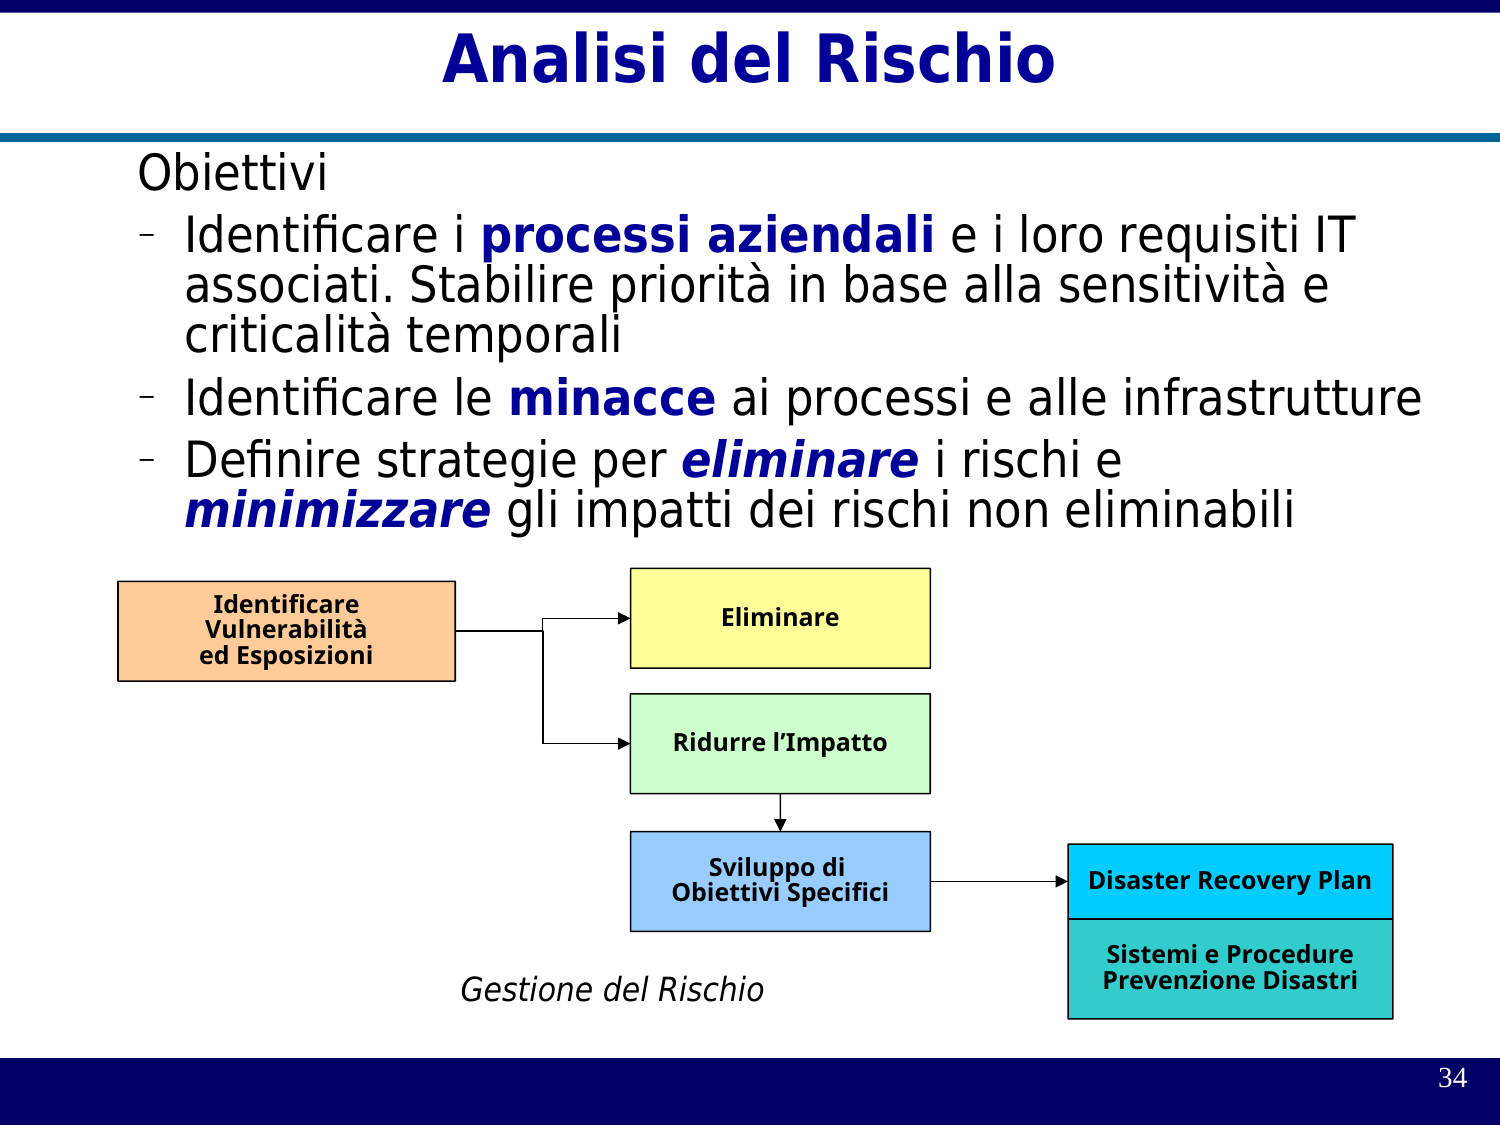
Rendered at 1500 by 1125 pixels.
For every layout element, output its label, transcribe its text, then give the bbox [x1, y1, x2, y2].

text_box Sistemi e Procedure Prevenzione Disastri [1068, 919, 1393, 1019]
text_box [117, 581, 456, 682]
text_box Ridurre l’Impatto [630, 693, 931, 794]
text_box Sviluppo di Obiettivi Specifici [630, 831, 931, 932]
text_box Identificare Vulnerabilità ed Esposizioni [118, 581, 456, 681]
text_box Gestione del Rischio [460, 975, 766, 1014]
title Analisi del Rischio [62, 0, 1438, 126]
list Obiettivi Identificare i processi aziendali e i loro requisiti IT associati. Stabilire priorità in base alla sensitività e criticalità temporali Identificare le minacce ai processi e alle infrastrutture Definire strategie per eliminare i rischi e minimizzare gli impatti dei rischi non eliminabili [62, 150, 1438, 803]
text_box Eliminare [630, 568, 931, 669]
text_box Disaster Recovery Plan [1068, 844, 1393, 919]
